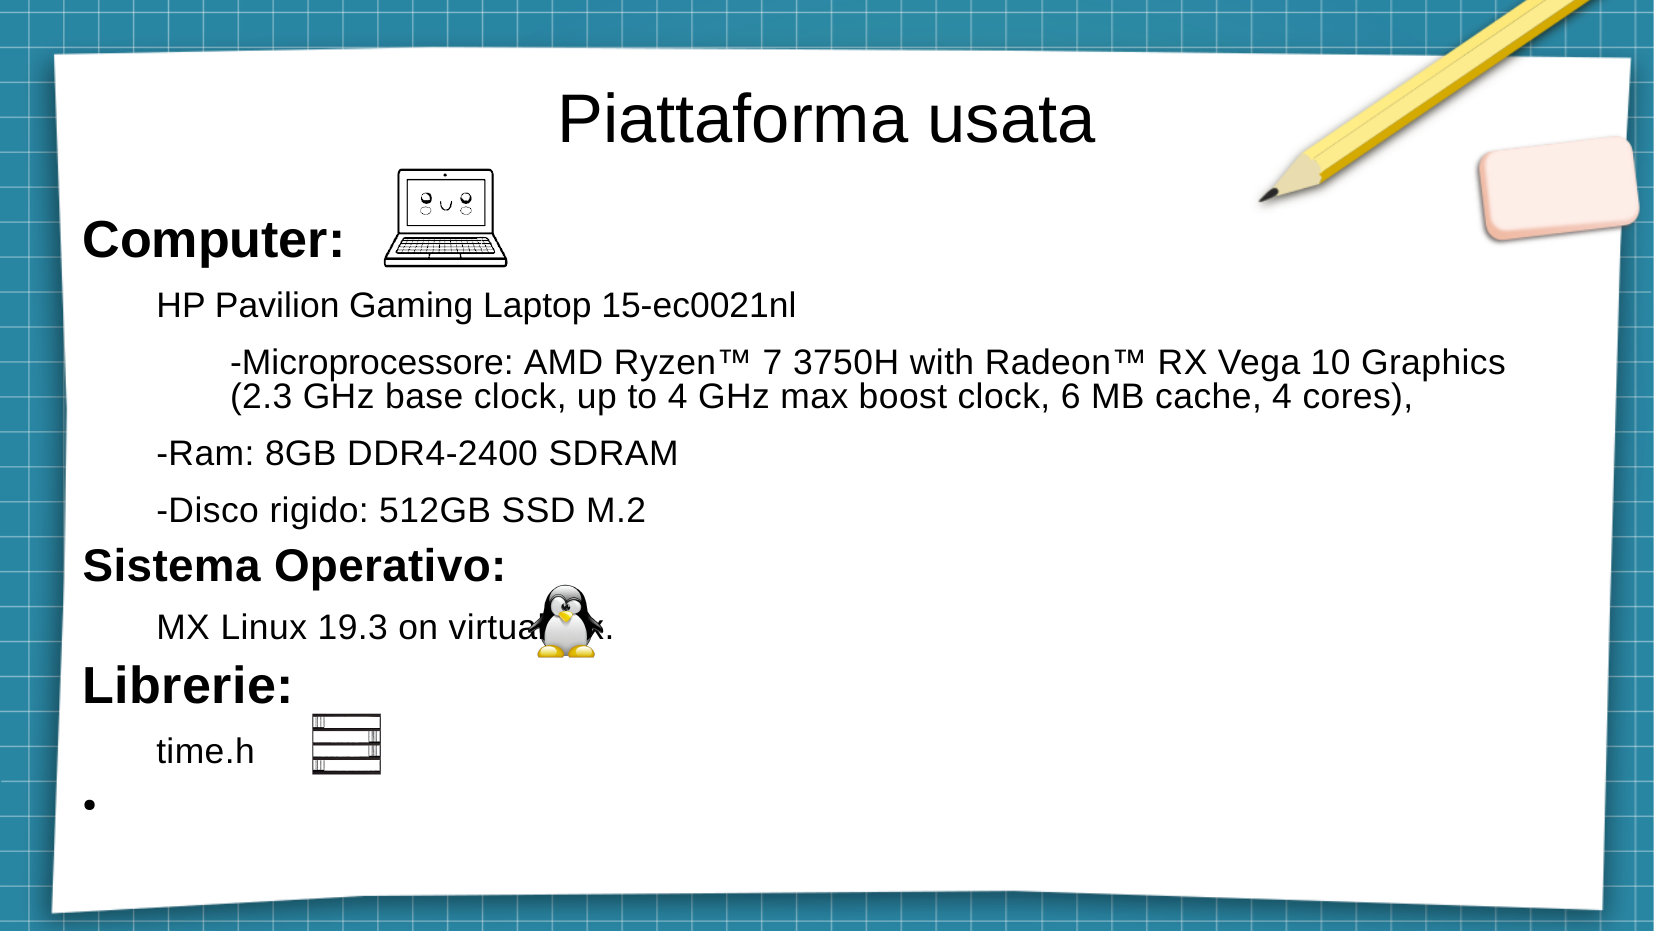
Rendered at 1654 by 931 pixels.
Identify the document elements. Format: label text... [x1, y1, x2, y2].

list Computer: HP Pavilion Gaming Laptop 15-ec0021nl -Microprocessore: AMD Ryzen™ 7 3750H with Radeon™ RX Vega 10 Graphics (2.3 GHz base clock, up to 4 GHz max boost clock, 6 MB cache, 4 cores), -Ram: 8GB DDR4-2400 SDRAM -Disco rigido: 512GB SSD M.2 Sistema Operativo: MX Linux 19.3 on virtualbox. Librerie: time.h [82, 217, 1571, 881]
picture [300, 692, 393, 796]
title Piattaforma usata [82, 37, 1571, 193]
picture [495, 581, 636, 661]
picture [366, 156, 524, 280]
